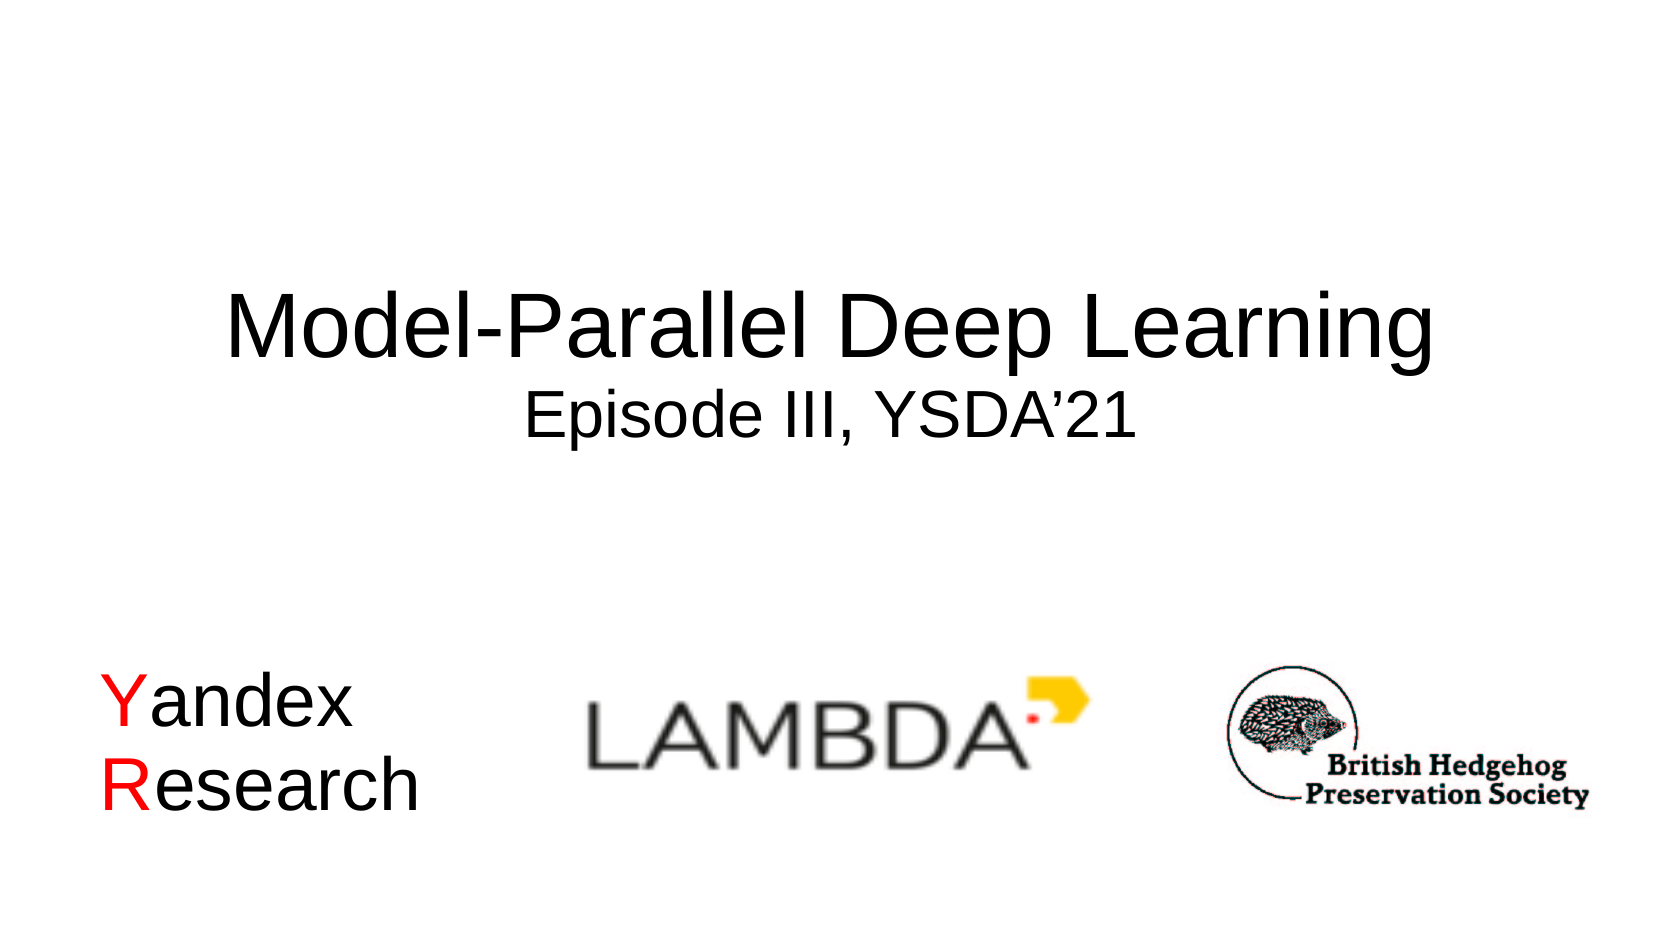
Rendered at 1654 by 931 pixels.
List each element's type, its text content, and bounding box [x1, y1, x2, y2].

text_box Yandex Research [85, 651, 564, 872]
picture [540, 569, 1117, 931]
picture [1169, 602, 1654, 931]
text_box Model-Parallel Deep Learning Episode III, YSDA’21 [0, 157, 1654, 569]
